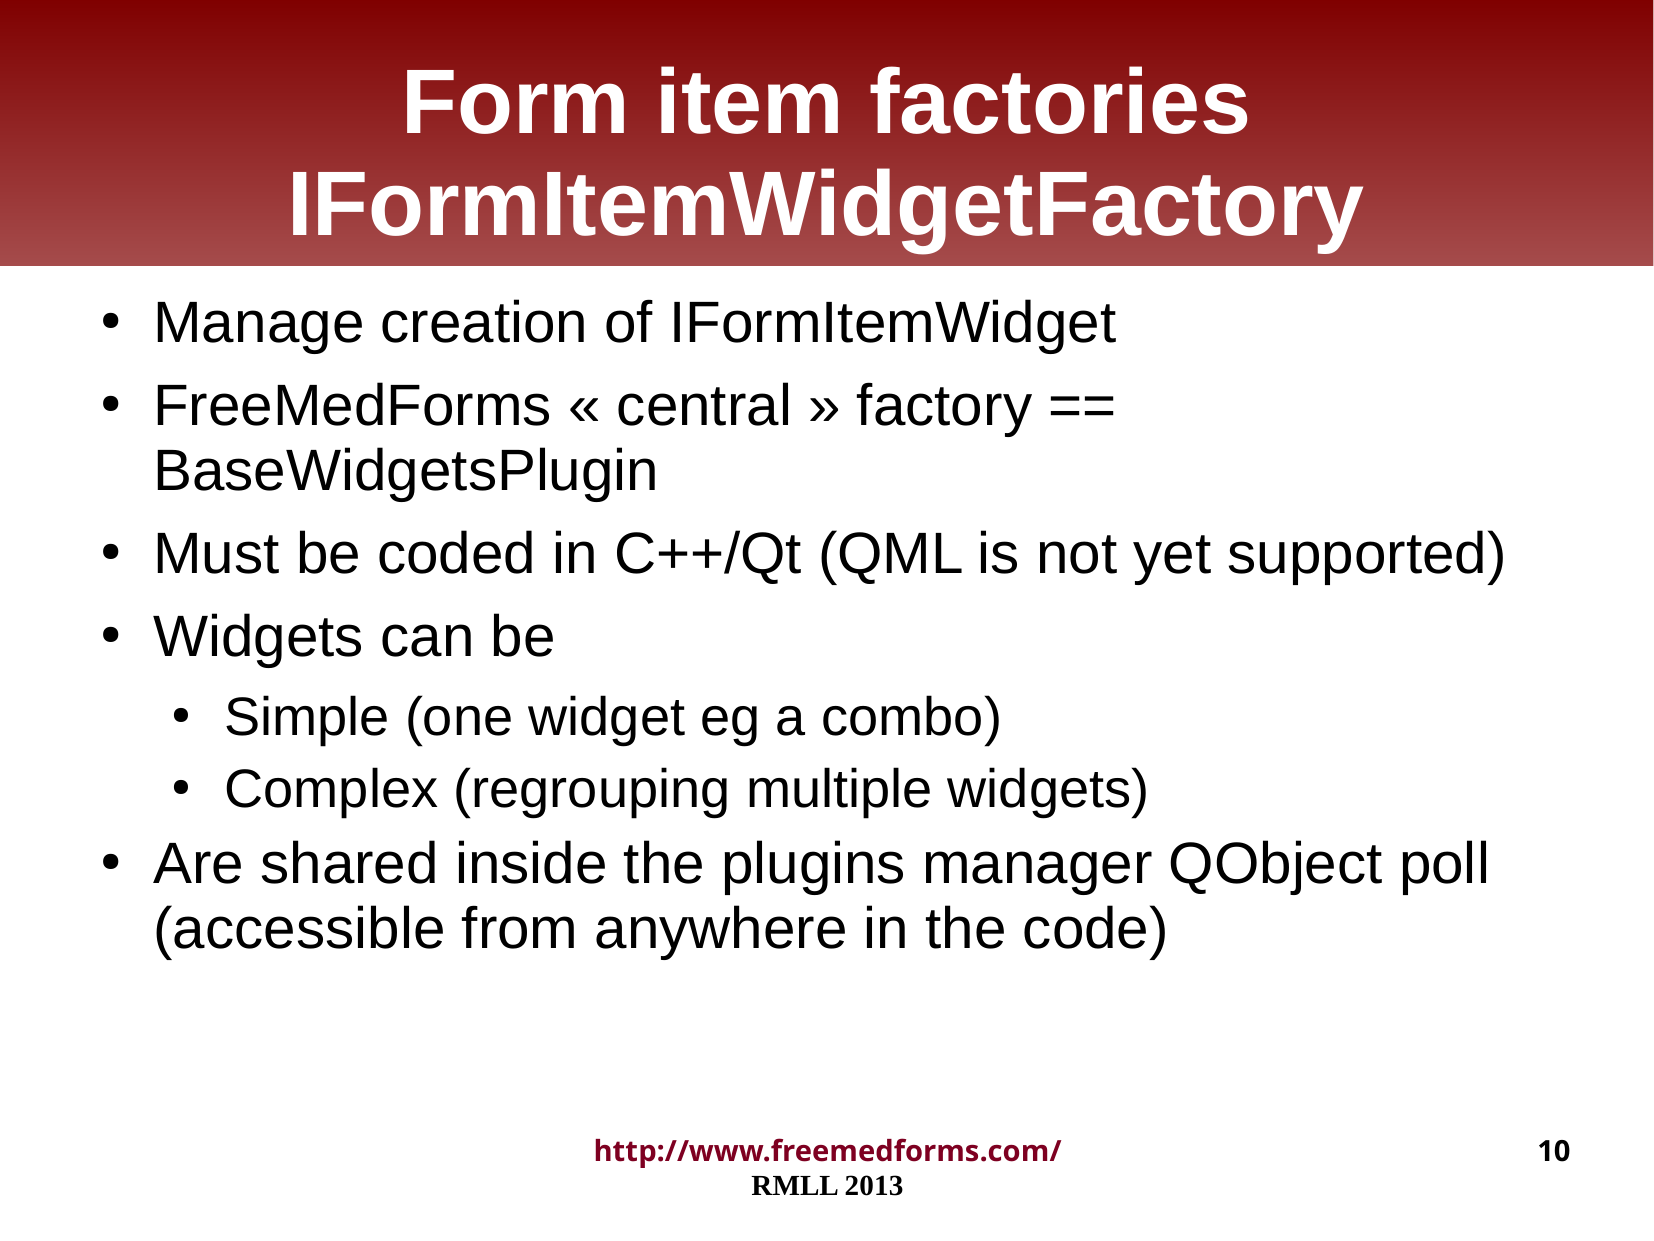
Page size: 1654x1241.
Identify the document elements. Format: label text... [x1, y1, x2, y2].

list Manage creation of IFormItemWidget FreeMedForms « central » factory == BaseWidgetsPlugin Must be coded in C++/Qt (QML is not yet supported) Widgets can be Simple (one widget eg a combo) Complex (regrouping multiple widgets) Are shared inside the plugins manager QObject poll (accessible from anywhere in the code) [82, 290, 1571, 1093]
title Form item factories IFormItemWidgetFactory [29, 49, 1625, 257]
